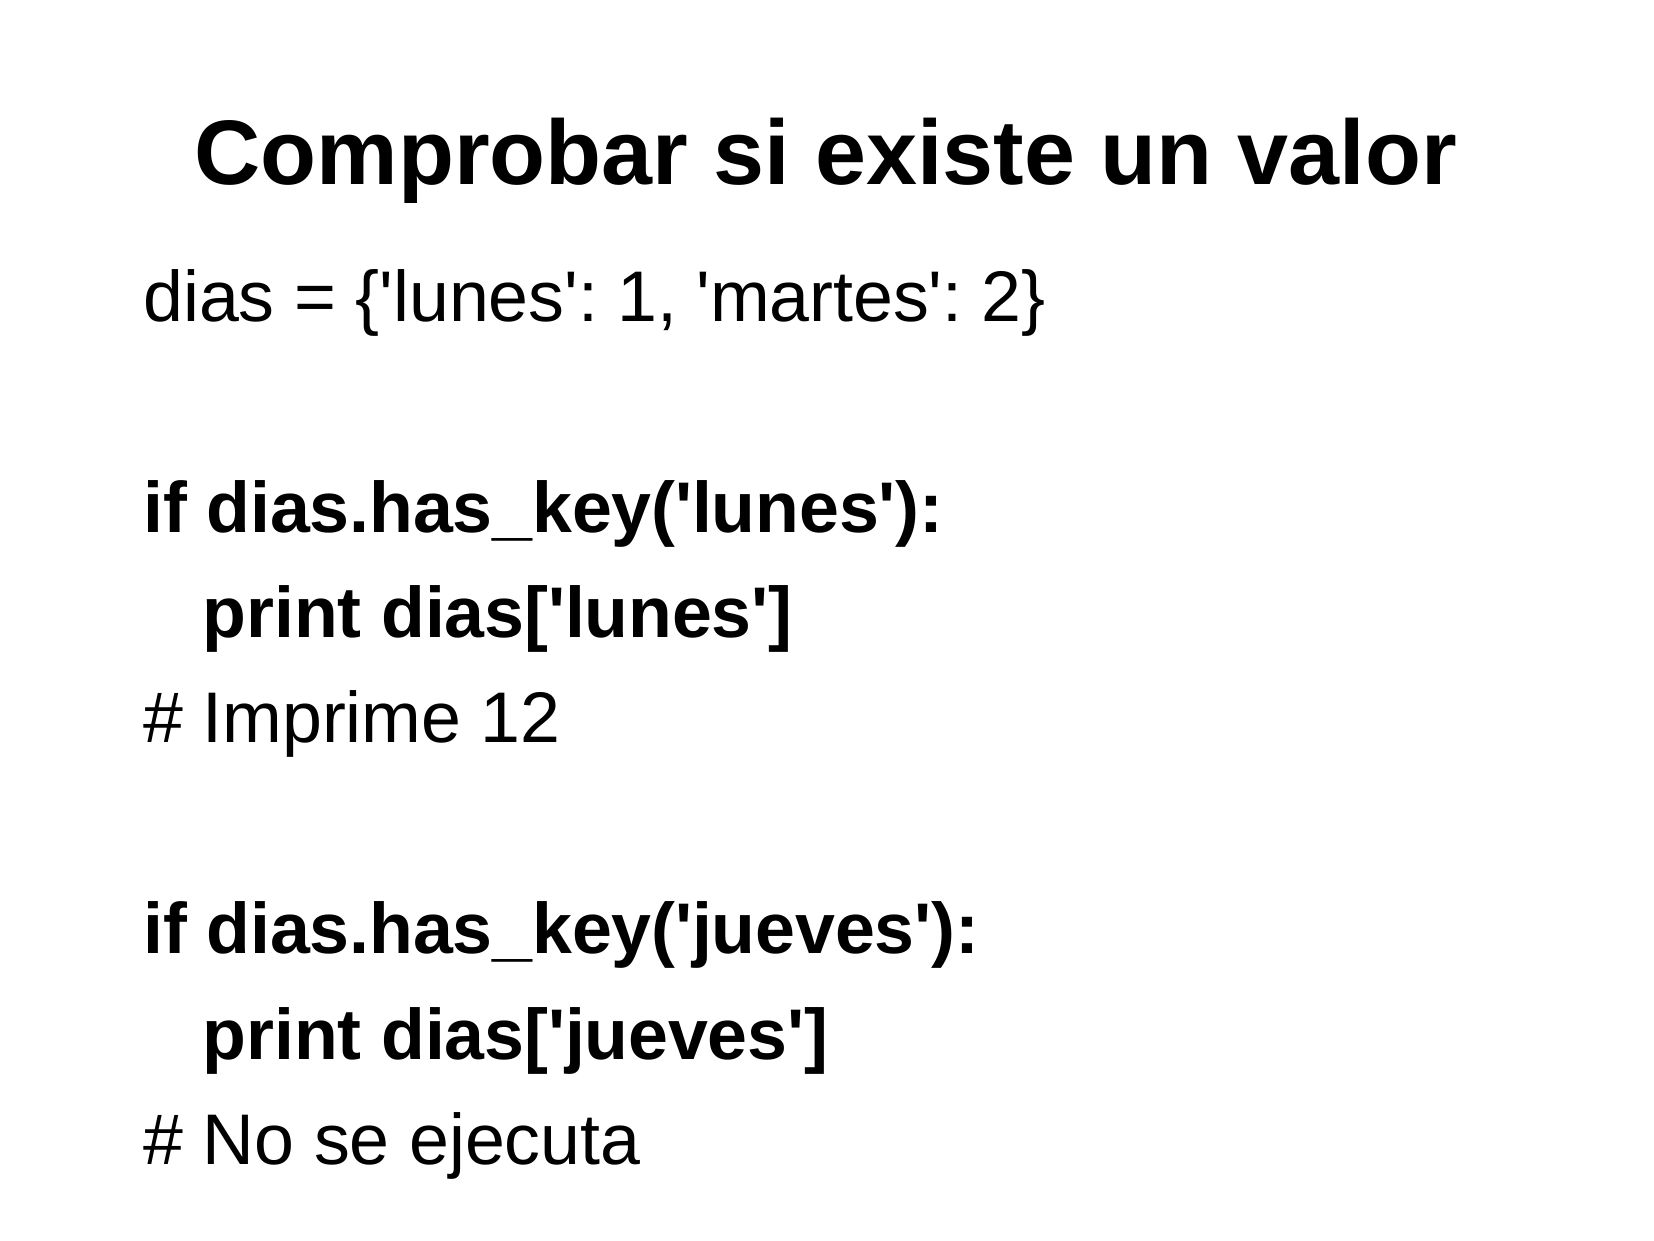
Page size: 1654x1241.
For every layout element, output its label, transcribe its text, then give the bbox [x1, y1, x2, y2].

list dias = {'lunes': 1, 'martes': 2} if dias.has_key('lunes'): print dias['lunes'] # Imprime 12 if dias.has_key('jueves'): print dias['jueves'] # No se ejecuta [82, 256, 1571, 1182]
title Comprobar si existe un valor [82, 49, 1571, 256]
